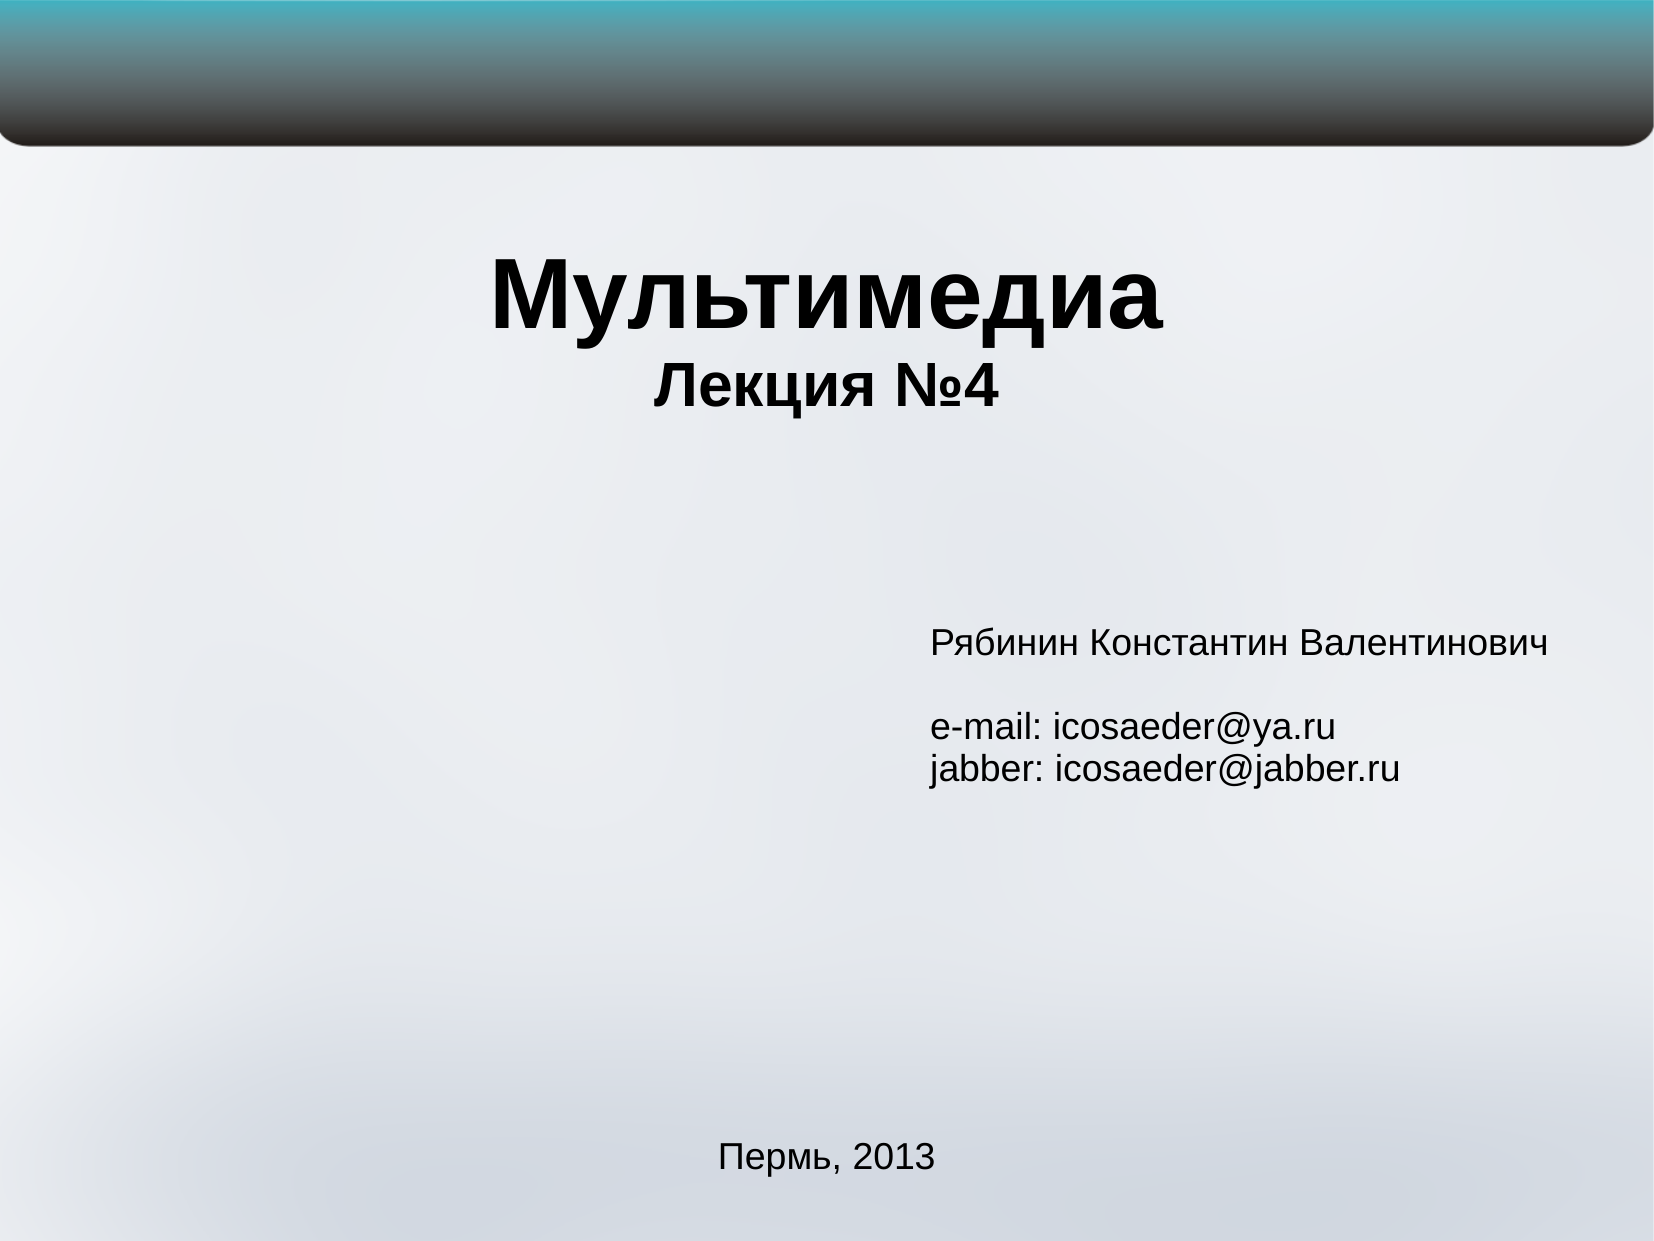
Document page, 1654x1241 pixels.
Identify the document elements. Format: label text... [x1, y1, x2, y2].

text_box Мультимедиа Лекция №4 [147, 230, 1506, 427]
text_box Рябинин Константин Валентинович e-mail: icosaeder@ya.ru jabber: icosaeder@jabber.ru [915, 614, 1595, 797]
picture [0, 0, 1654, 1241]
text_box Пермь, 2013 [590, 1127, 1063, 1185]
